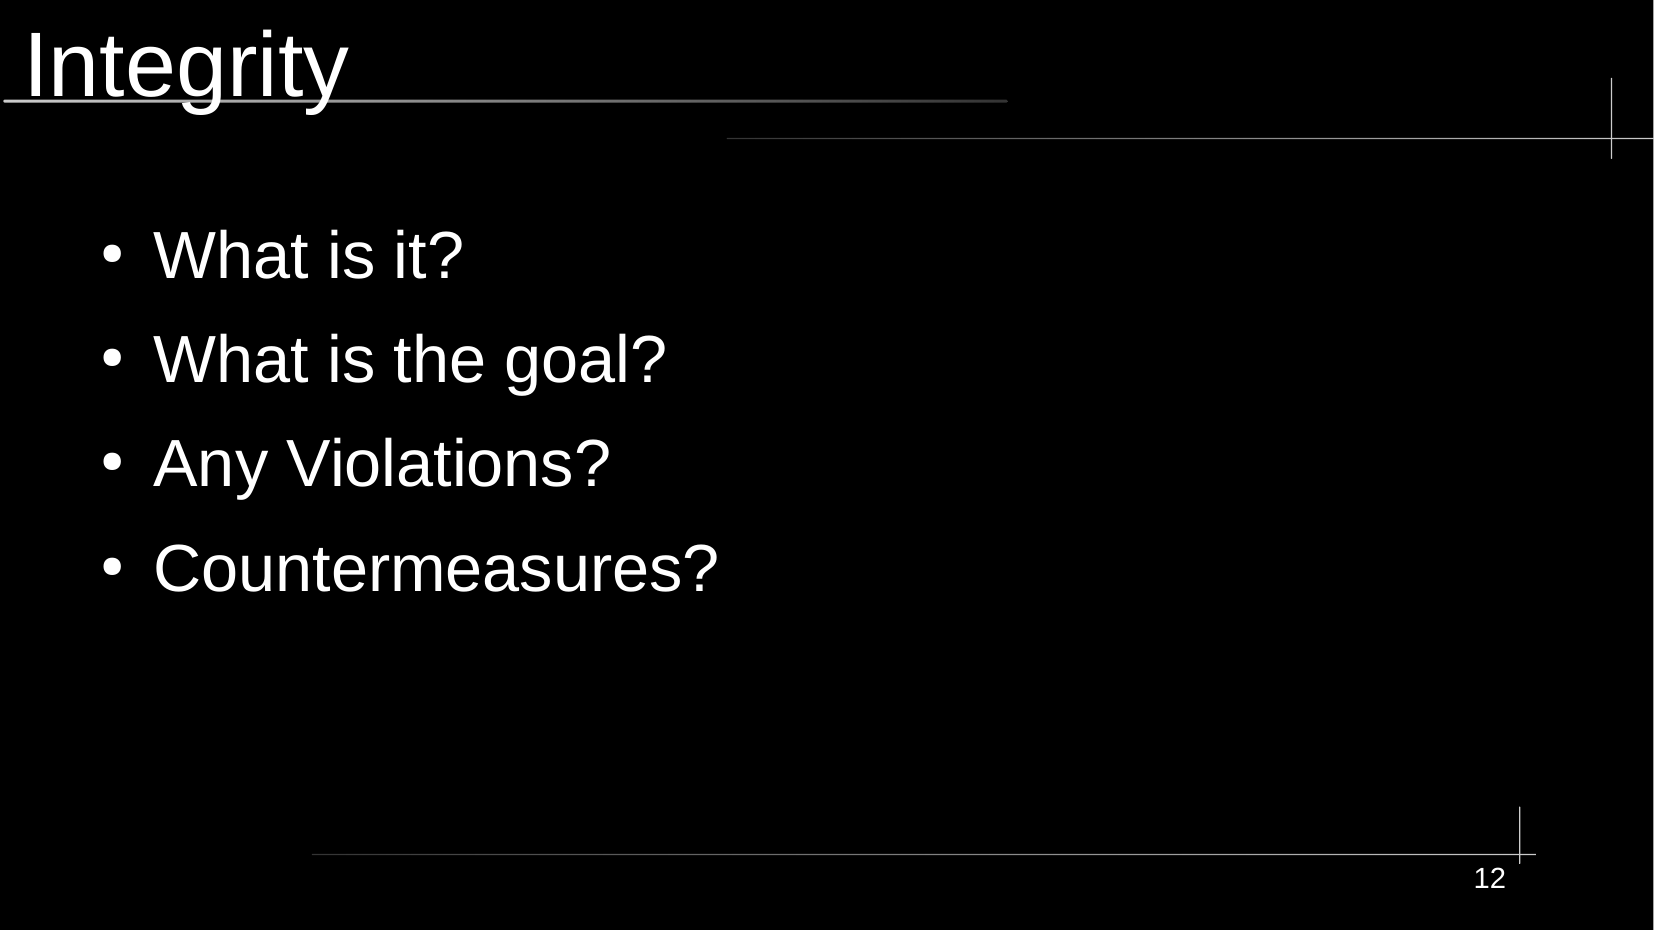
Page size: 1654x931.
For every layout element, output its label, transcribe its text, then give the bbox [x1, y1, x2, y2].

list What is it? What is the goal? Any Violations? Countermeasures? [82, 217, 1571, 758]
title Integrity [23, 11, 1589, 119]
